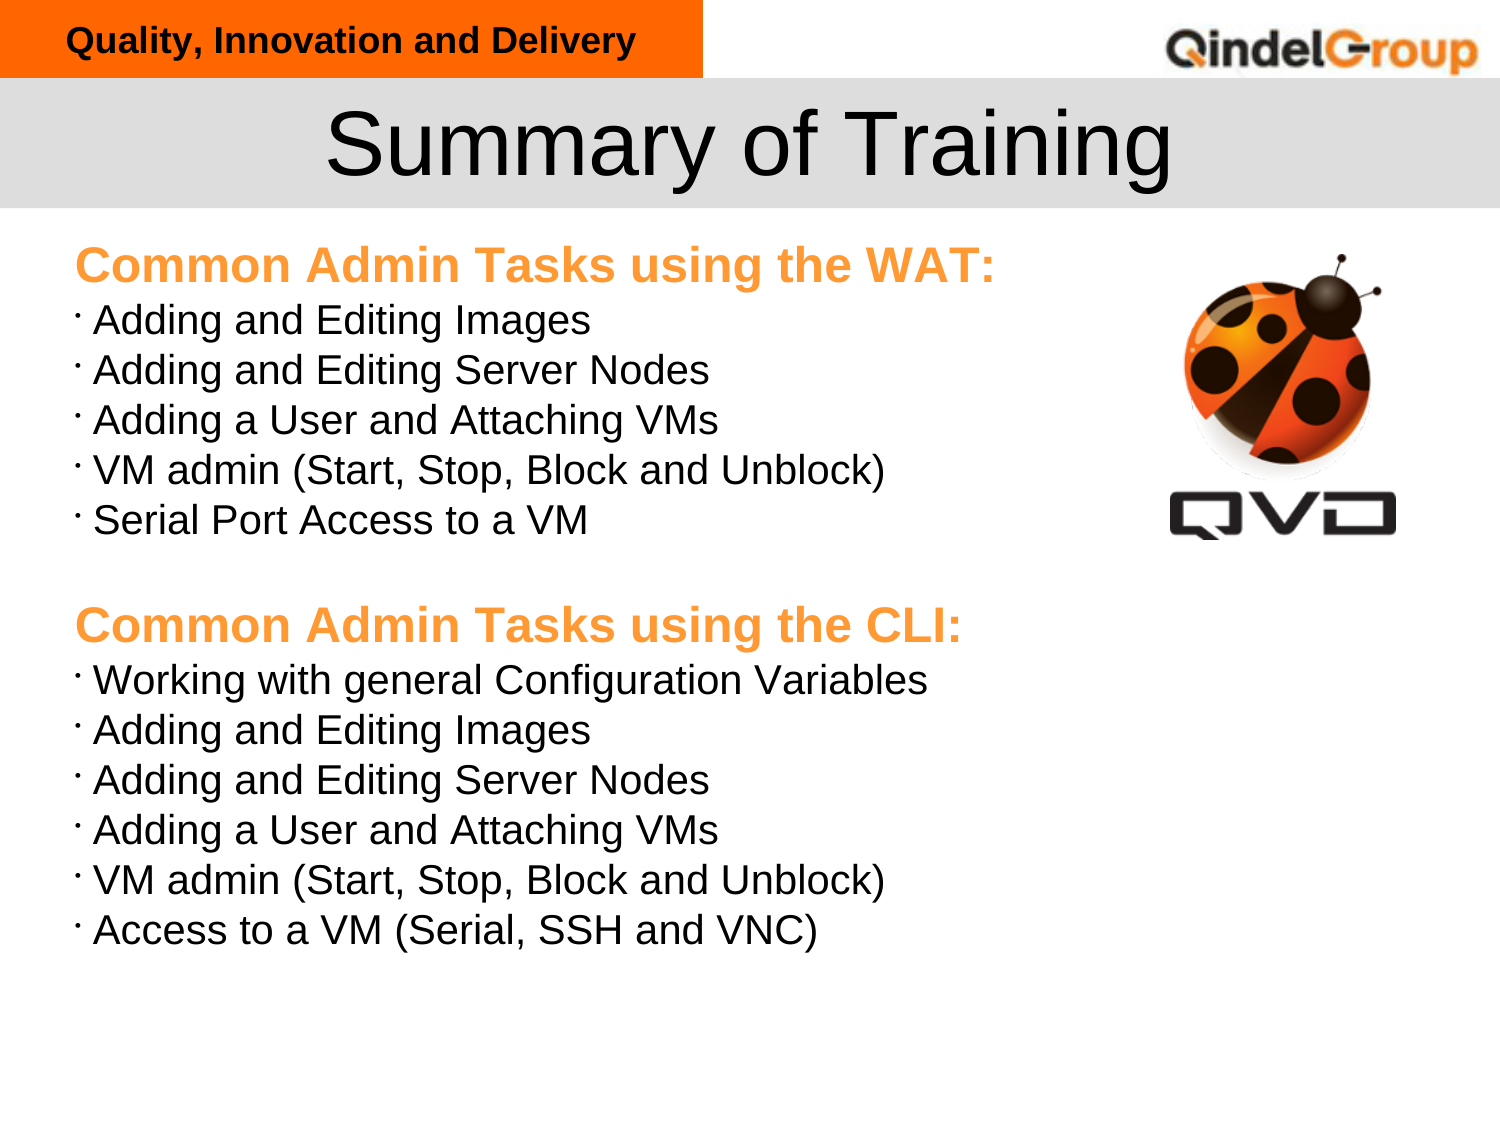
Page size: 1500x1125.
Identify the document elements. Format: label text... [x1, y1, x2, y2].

title Summary of Training [75, 45, 1426, 224]
text_box Common Admin Tasks using the WAT: Adding and Editing Images Adding and Editing Server Nodes Adding a User and Attaching VMs VM admin (Start, Stop, Block and Unblock) Serial Port Access to a VM Common Admin Tasks using the CLI: Working with general Configuration Variables Adding and Editing Images Adding and Editing Server Nodes Adding a User and Attaching VMs VM admin (Start, Stop, Block and Unblock) Access to a VM (Serial, SSH and VNC) [60, 224, 1426, 961]
picture [1163, 23, 1481, 78]
picture [1170, 254, 1396, 540]
